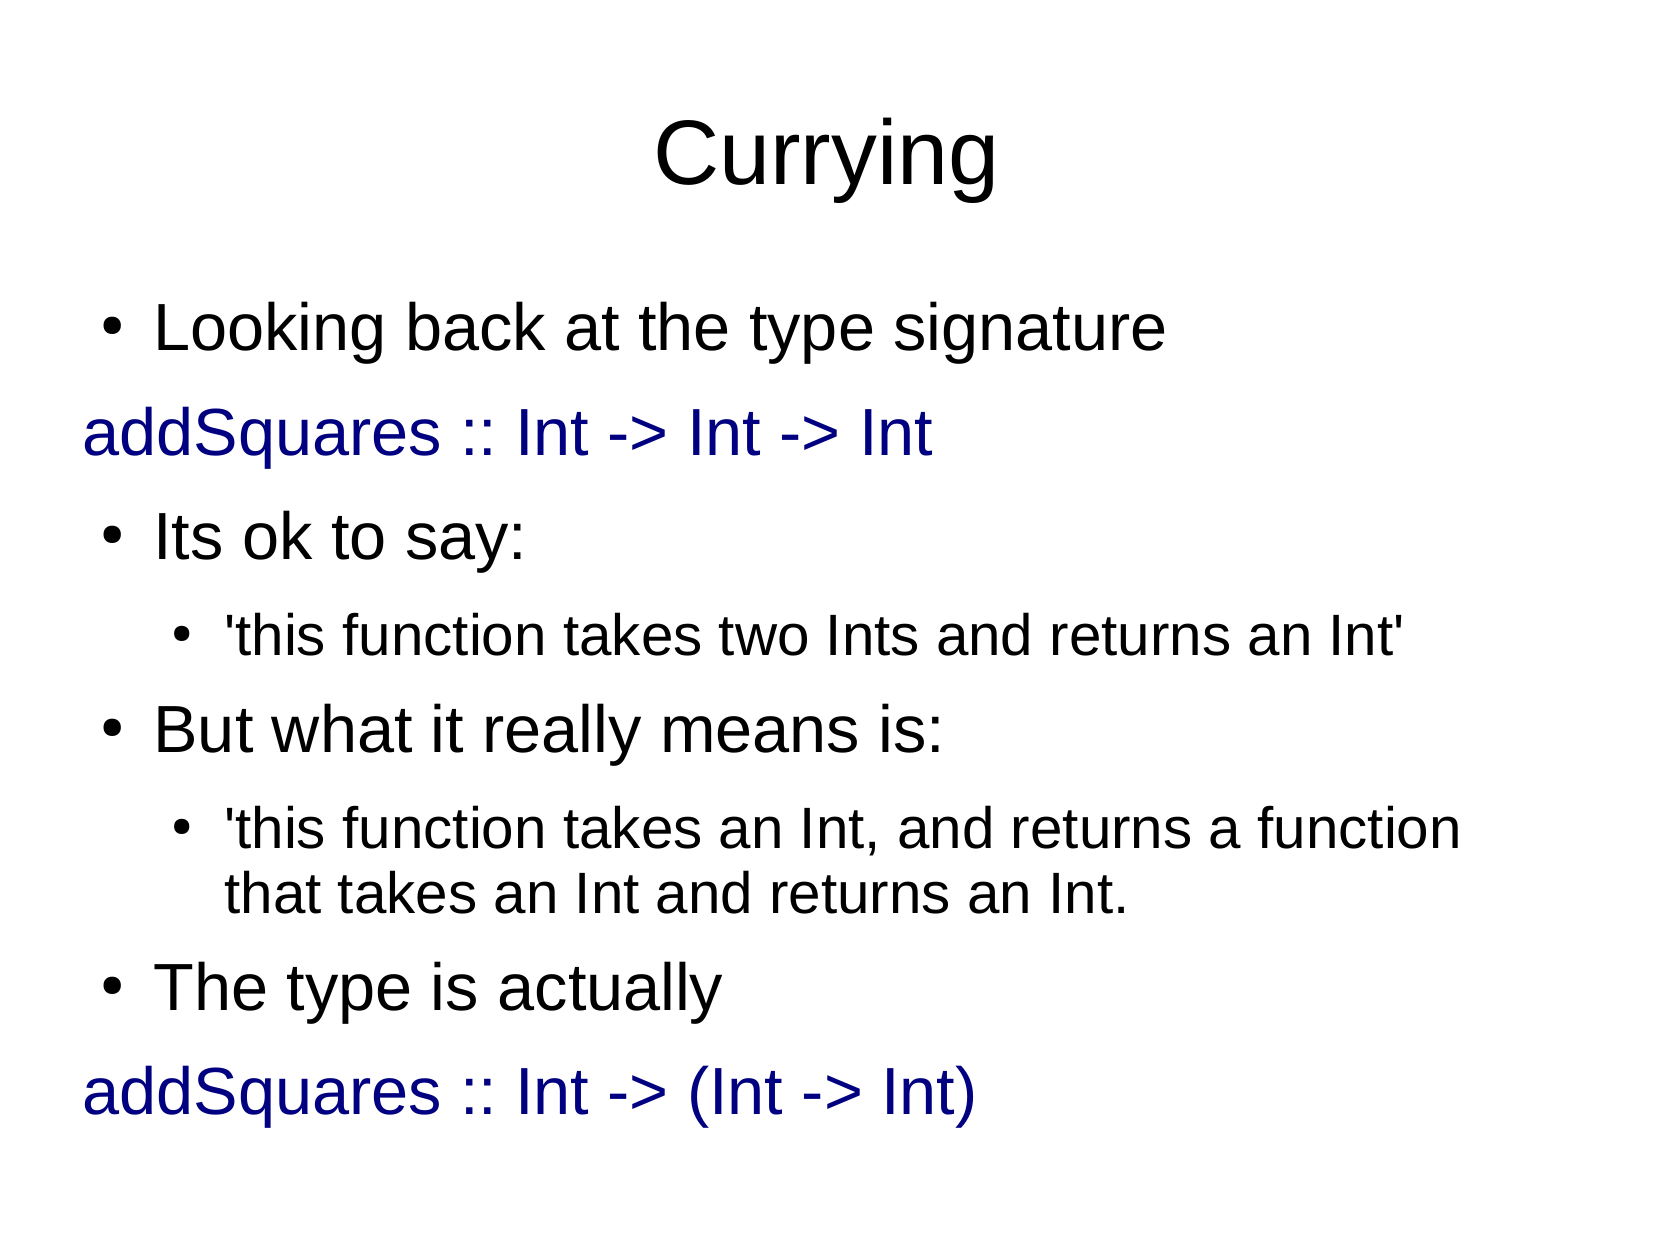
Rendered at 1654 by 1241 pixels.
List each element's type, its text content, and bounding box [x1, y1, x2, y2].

title Currying [82, 56, 1571, 250]
list Looking back at the type signature addSquares :: Int -> Int -> Int Its ok to say: 'this function takes two Ints and returns an Int' But what it really means is: 'this function takes an Int, and returns a function that takes an Int and returns an Int. The type is actually addSquares :: Int -> (Int -> Int) [82, 290, 1571, 1234]
